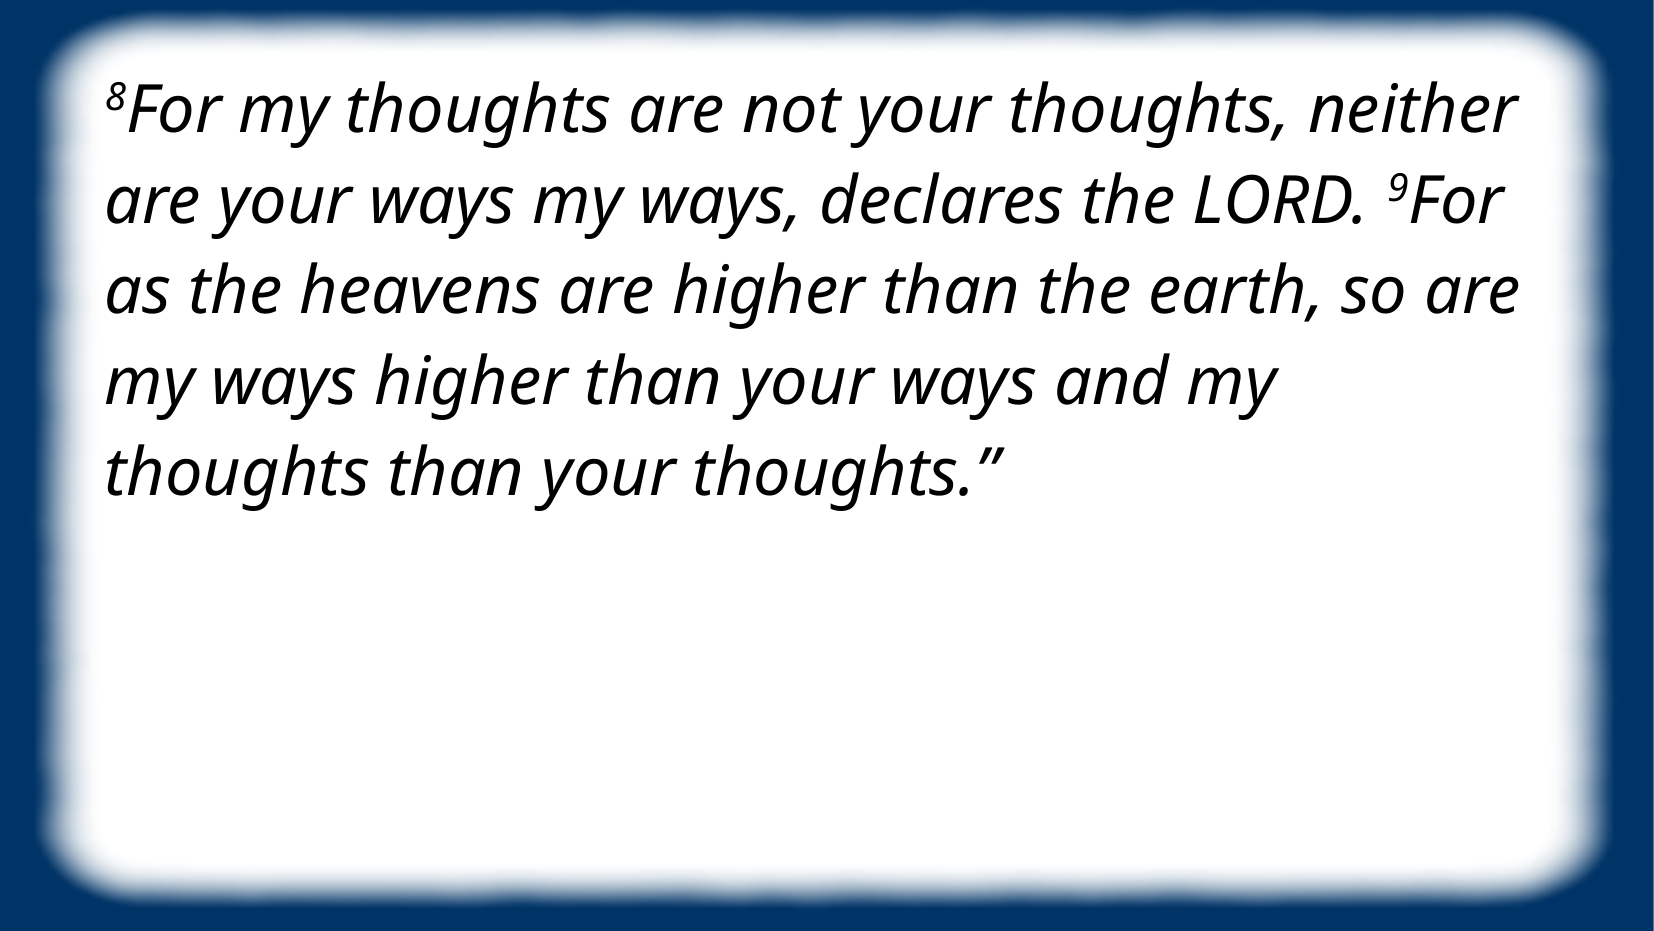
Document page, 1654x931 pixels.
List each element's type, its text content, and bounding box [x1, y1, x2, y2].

picture [0, 0, 1654, 931]
text_box 8For my thoughts are not your thoughts, neither are your ways my ways, declares the LORD. 9For as the heavens are higher than the earth, so are my ways higher than your ways and my thoughts than your thoughts.” [90, 53, 1561, 526]
